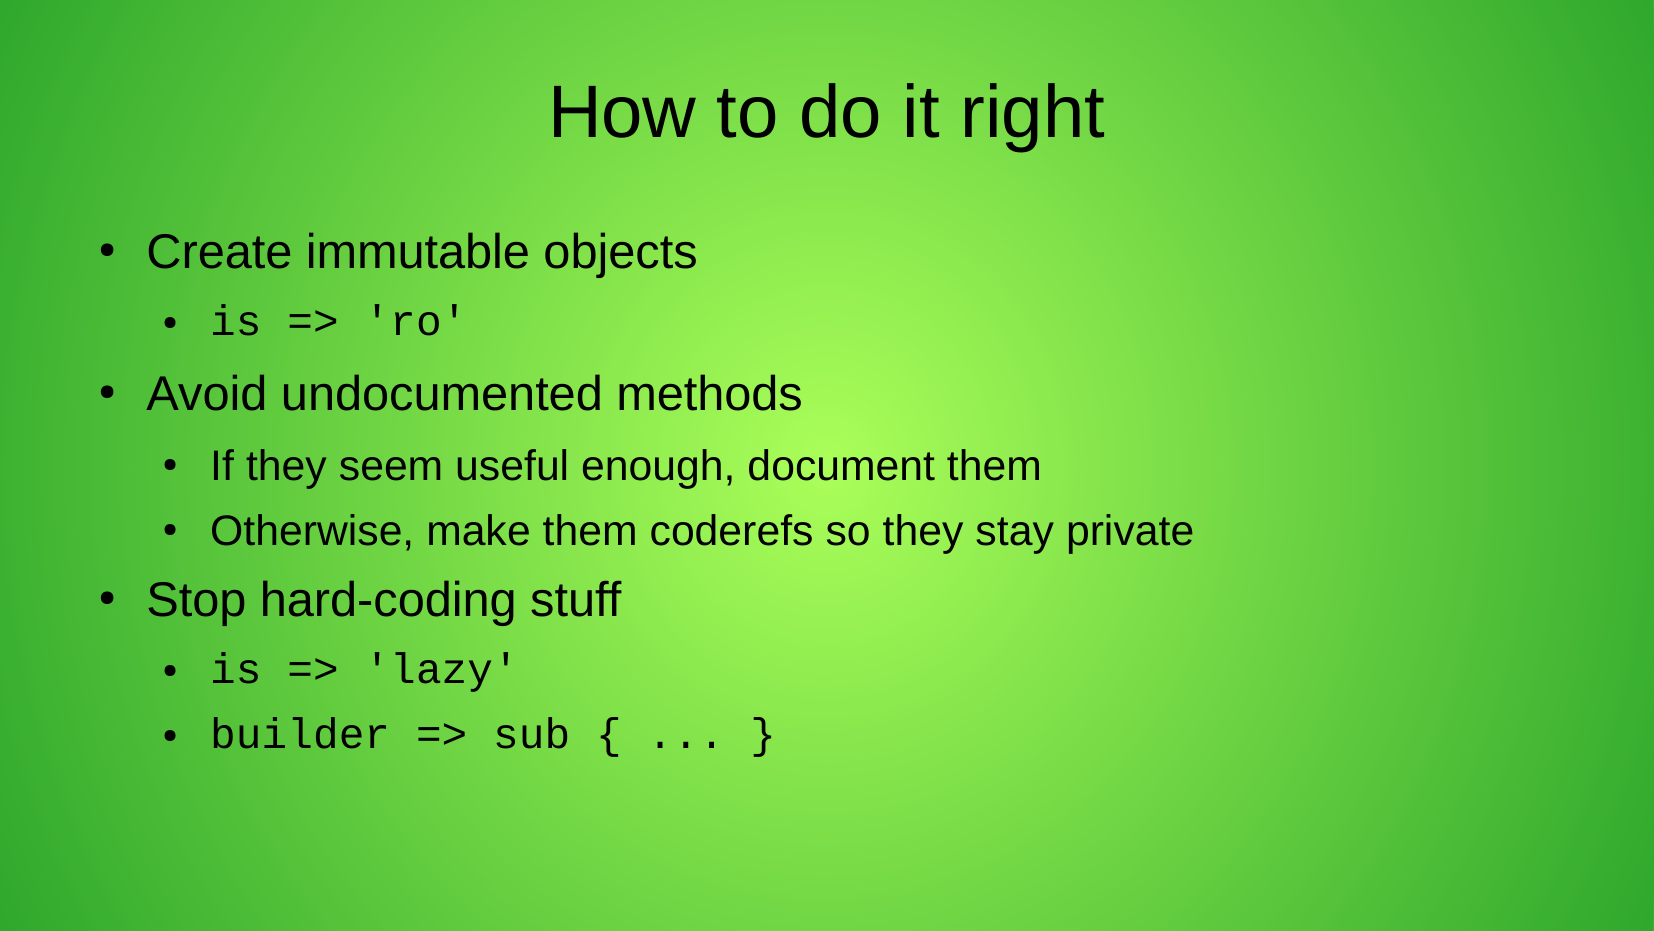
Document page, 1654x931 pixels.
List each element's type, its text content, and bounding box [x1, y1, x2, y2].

title How to do it right [82, 35, 1571, 189]
list Create immutable objects is => 'ro' Avoid undocumented methods If they seem useful enough, document them Otherwise, make them coderefs so they stay private Stop hard-coding stuff is => 'lazy' builder => sub { ... } [82, 224, 1571, 764]
